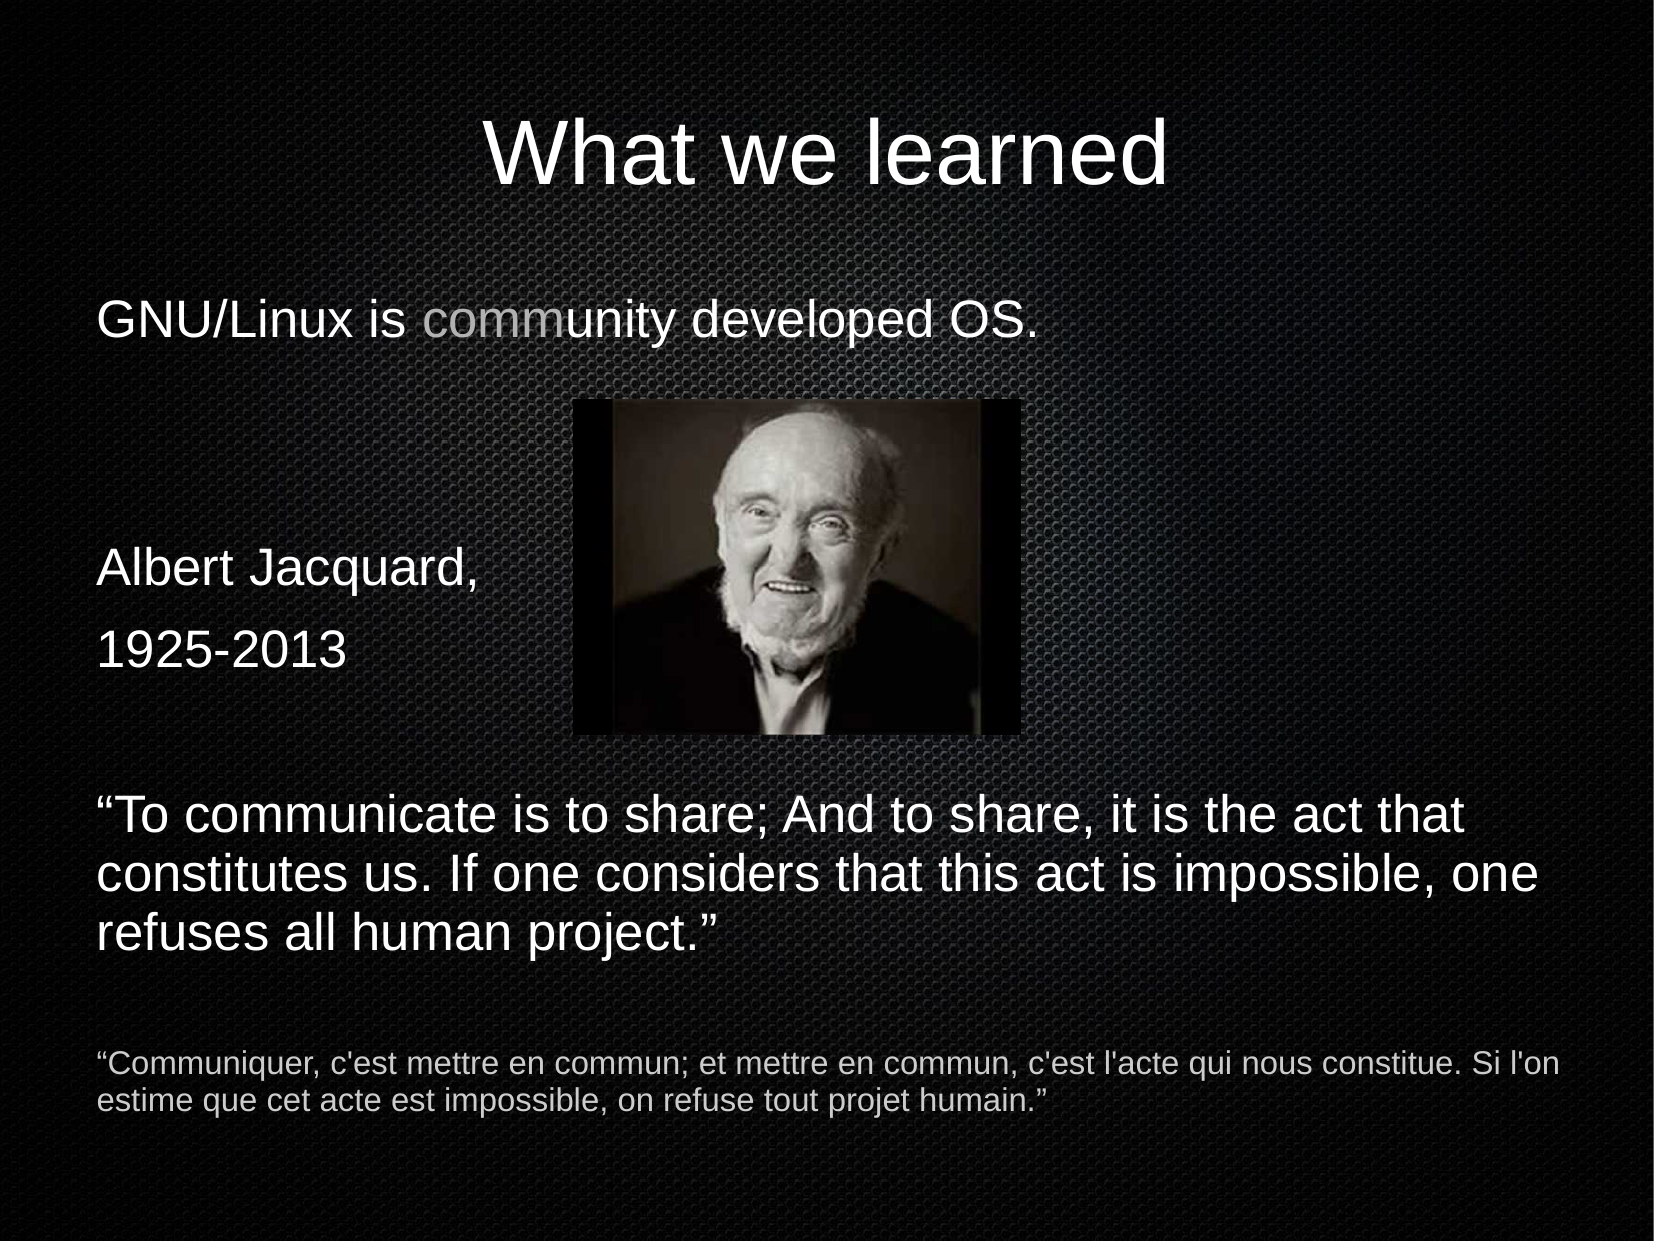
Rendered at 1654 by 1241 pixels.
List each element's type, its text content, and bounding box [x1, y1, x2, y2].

picture [0, 0, 1654, 1241]
list GNU/Linux is community developed OS. Albert Jacquard, 1925-2013 “To communicate is to share; And to share, it is the act that constitutes us. If one considers that this act is impossible, one refuses all human project.” “Communiquer, c'est mettre en commun; et mettre en commun, c'est l'acte qui nous constitue. Si l'on estime que cet acte est impossible, on refuse tout projet humain.” [82, 290, 1571, 1126]
title What we learned [82, 49, 1571, 257]
